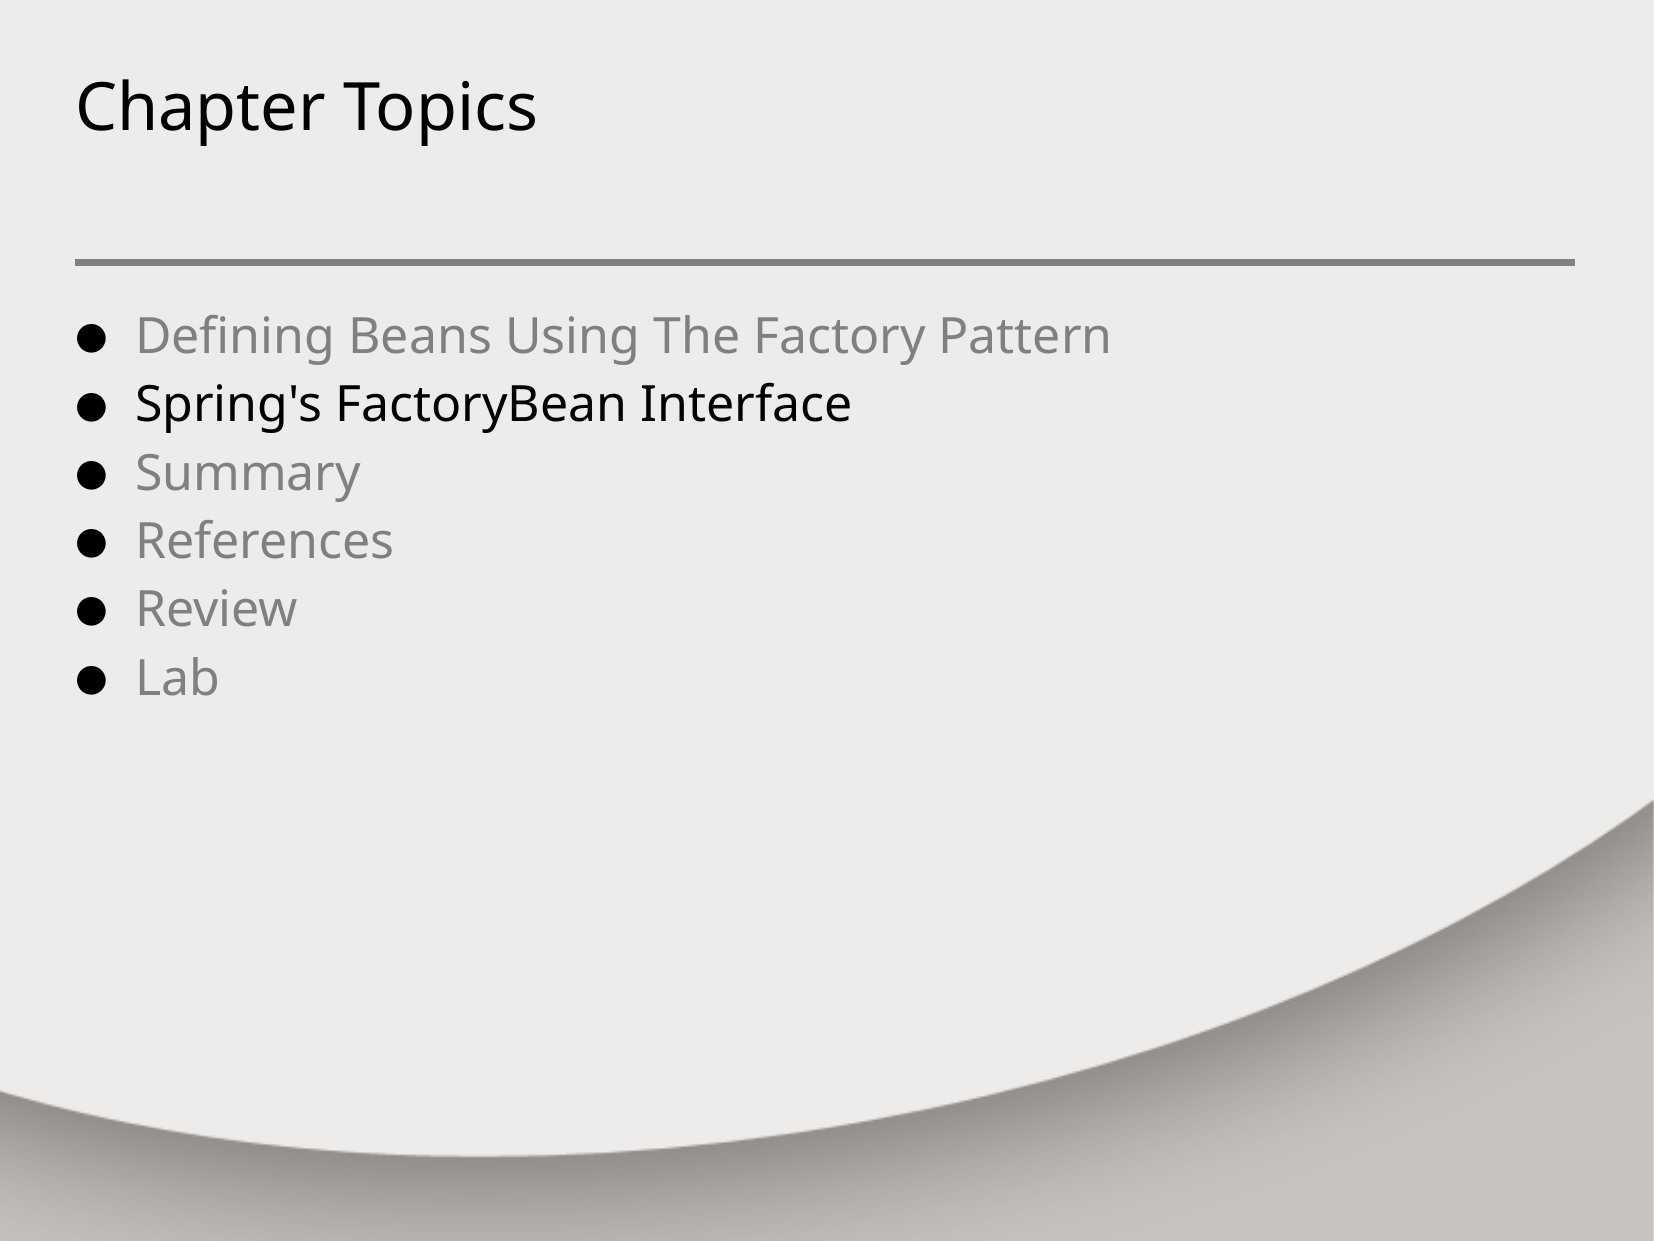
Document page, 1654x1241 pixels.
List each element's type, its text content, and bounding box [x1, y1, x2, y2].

title Chapter Topics [75, 75, 1576, 226]
picture [0, 0, 1654, 1241]
list Defining Beans Using The Factory Pattern Spring's FactoryBean Interface Summary References Review Lab [75, 300, 1576, 1163]
